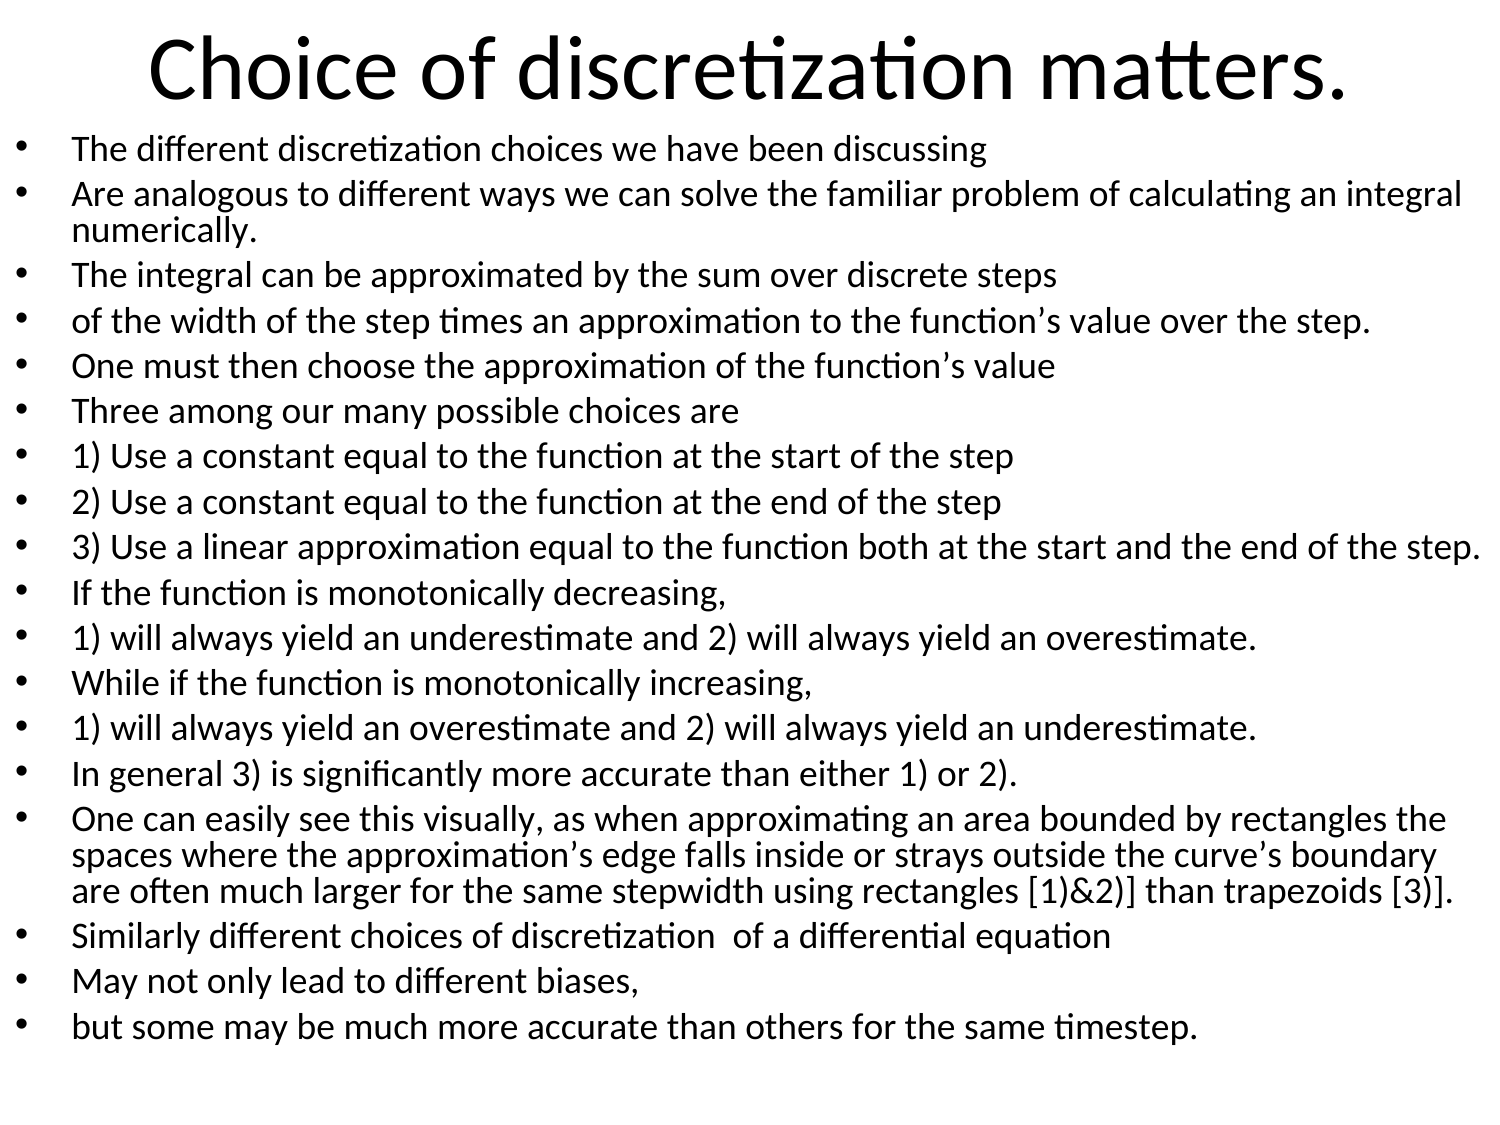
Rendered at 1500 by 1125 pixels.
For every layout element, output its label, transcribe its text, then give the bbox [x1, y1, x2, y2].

title Choice of discretization matters. [75, 0, 1426, 125]
list The different discretization choices we have been discussing Are analogous to different ways we can solve the familiar problem of calculating an integral numerically. The integral can be approximated by the sum over discrete steps of the width of the step times an approximation to the function’s value over the step. One must then choose the approximation of the function’s value Three among our many possible choices are 1) Use a constant equal to the function at the start of the step 2) Use a constant equal to the function at the end of the step 3) Use a linear approximation equal to the function both at the start and the end of the step. If the function is monotonically decreasing, 1) will always yield an underestimate and 2) will always yield an overestimate. While if the function is monotonically increasing, 1) will always yield an overestimate and 2) will always yield an underestimate. In general 3) is significantly more accurate than either 1) or 2). One can easily see this visually, as when approximating an area bounded by rectangles the spaces where the approximation’s edge falls inside or strays outside the curve’s boundary are often much larger for the same stepwidth using rectangles [1)&2)] than trapezoids [3)]. Similarly different choices of discretization of a differential equation May not only lead to different biases, but some may be much more accurate than others for the same timestep. [0, 125, 1500, 1101]
